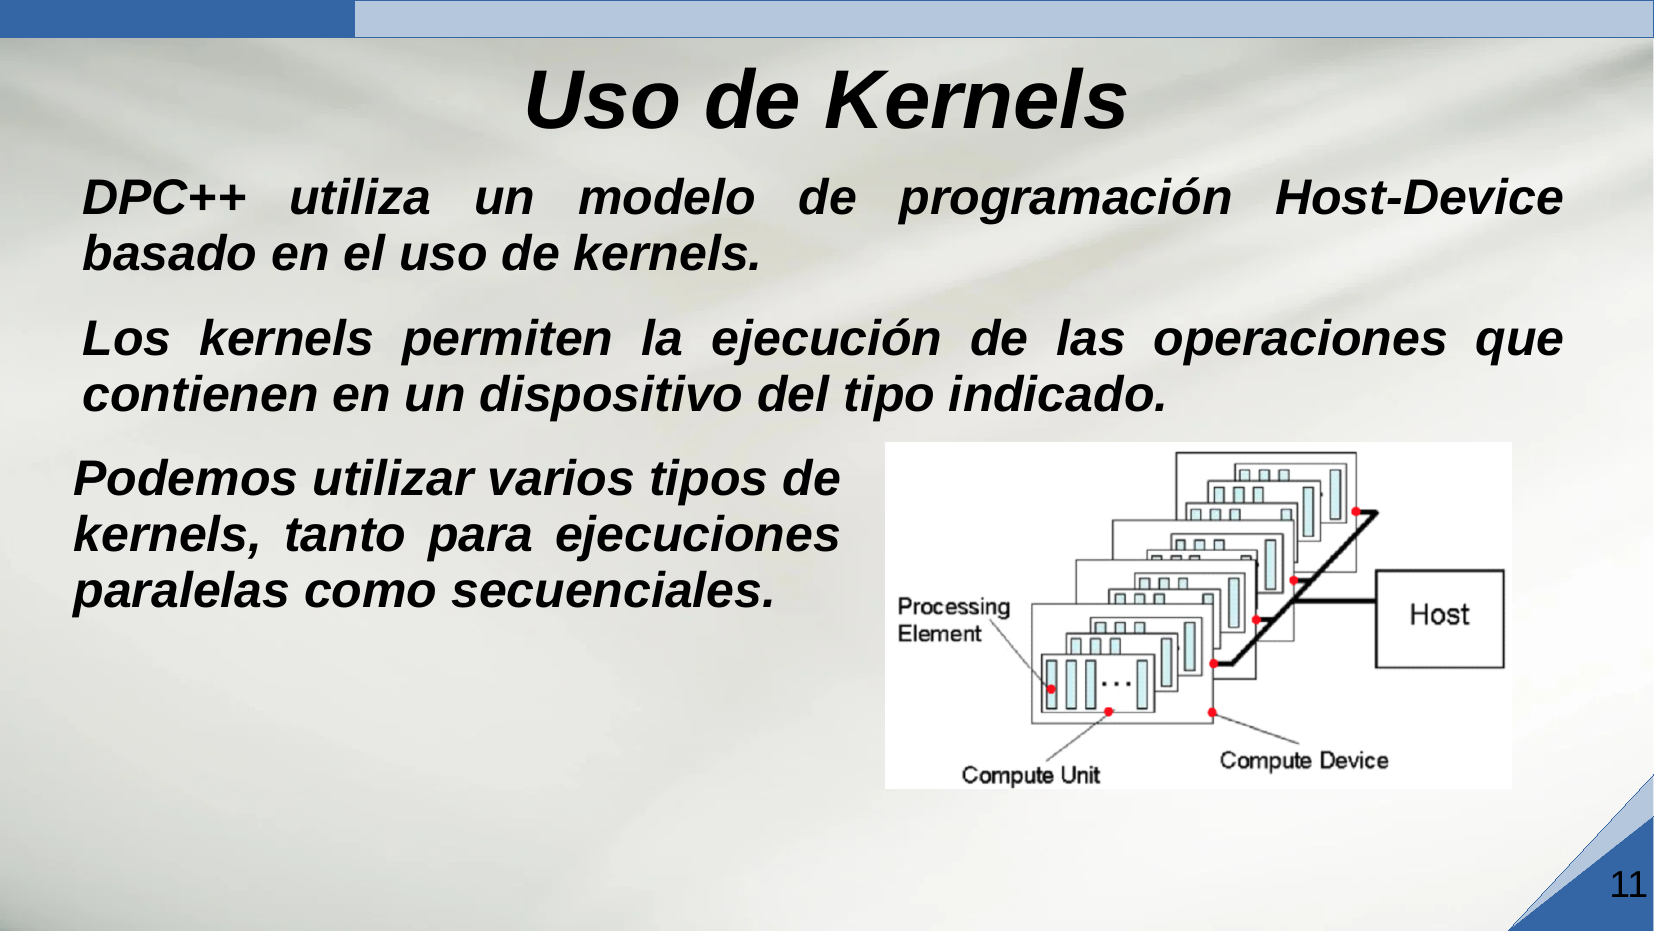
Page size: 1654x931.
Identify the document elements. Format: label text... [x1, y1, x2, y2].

text_box Podemos utilizar varios tipos de kernels, tanto para ejecuciones paralelas como secuenciales. [59, 442, 857, 827]
text_box [1507, 773, 1654, 931]
title Uso de Kernels [82, 21, 1571, 178]
text_box <número> [1594, 856, 1654, 927]
text_box [0, 0, 1654, 38]
picture [0, 38, 1654, 931]
list DPC++ utiliza un modelo de programación Host-Device basado en el uso de kernels. Los kernels permiten la ejecución de las operaciones que contienen en un dispositivo del tipo indicado. [82, 178, 1565, 443]
